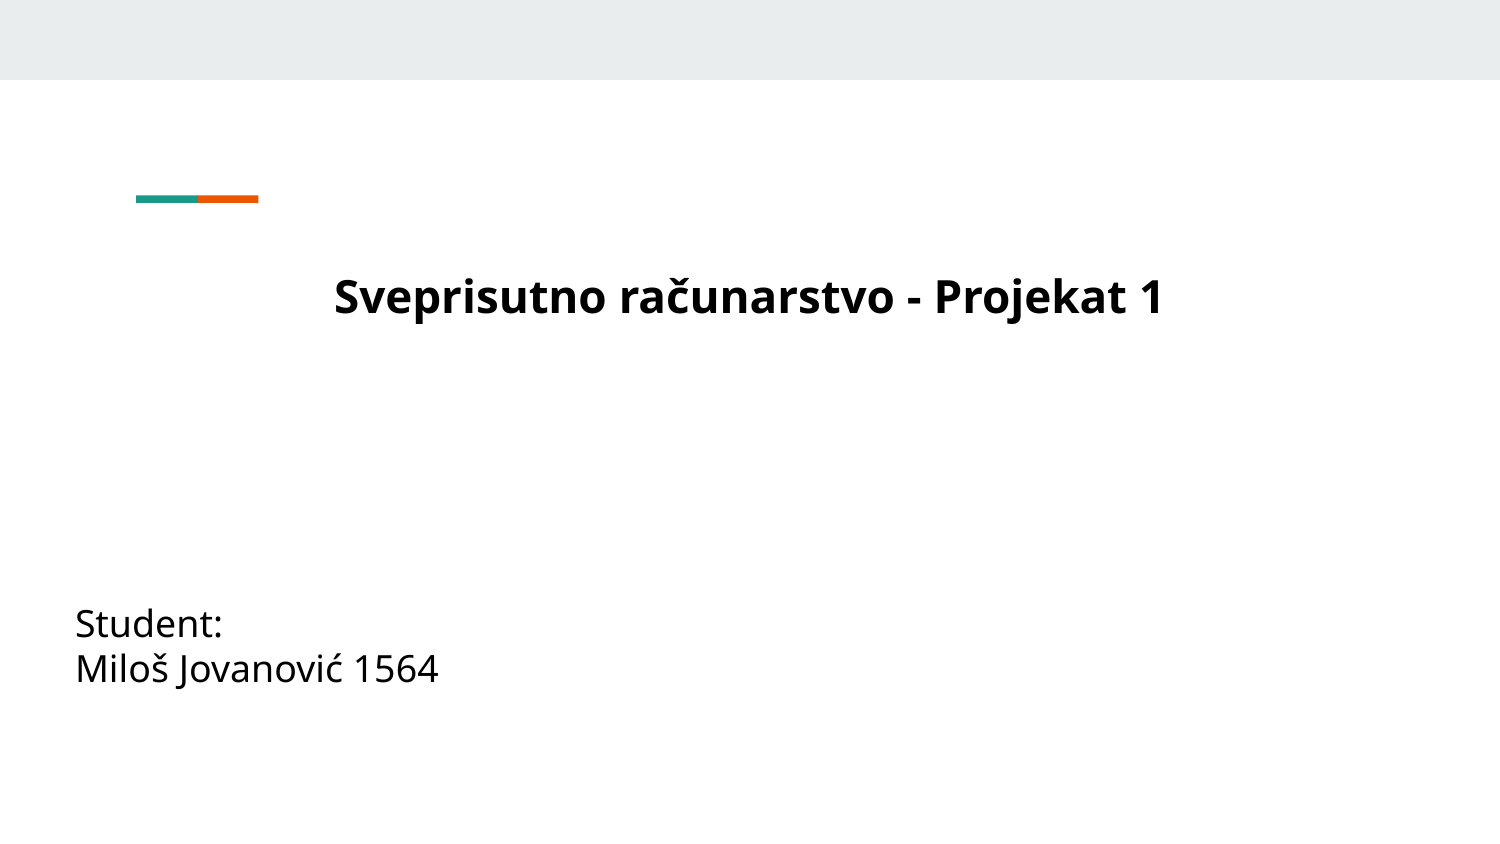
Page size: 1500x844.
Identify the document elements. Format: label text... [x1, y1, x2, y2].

title Sveprisutno računarstvo - Projekat 1 [37, 225, 1463, 338]
list Student: Miloš Jovanović 1564 [75, 600, 451, 713]
